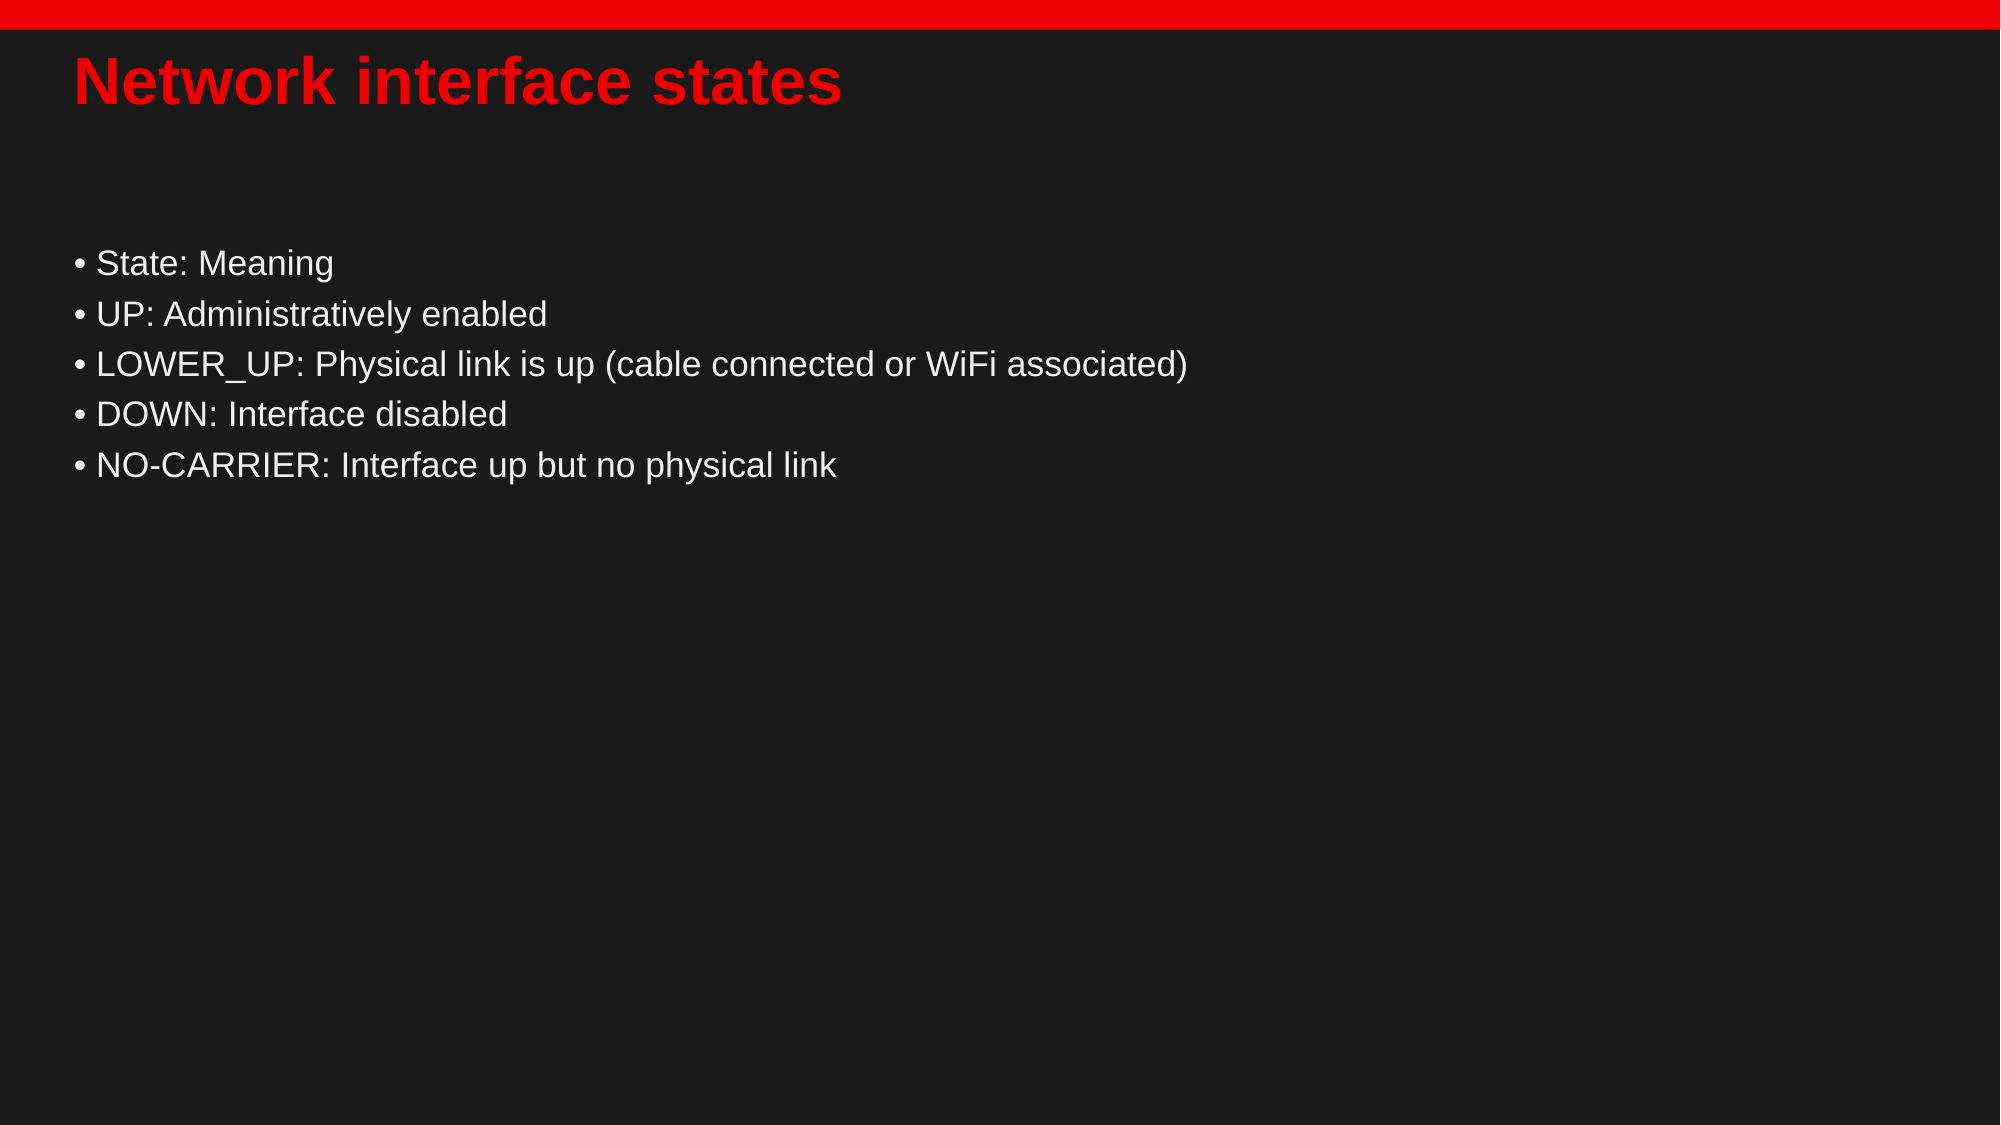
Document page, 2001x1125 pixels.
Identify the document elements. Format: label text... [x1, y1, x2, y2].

text_box Network interface states [59, 36, 1942, 208]
text_box • State: Meaning • UP: Administratively enabled • LOWER_UP: Physical link is up (cable connected or WiFi associated) • DOWN: Interface disabled • NO-CARRIER: Interface up but no physical link [59, 236, 1942, 1037]
text_box [0, 0, 2001, 30]
